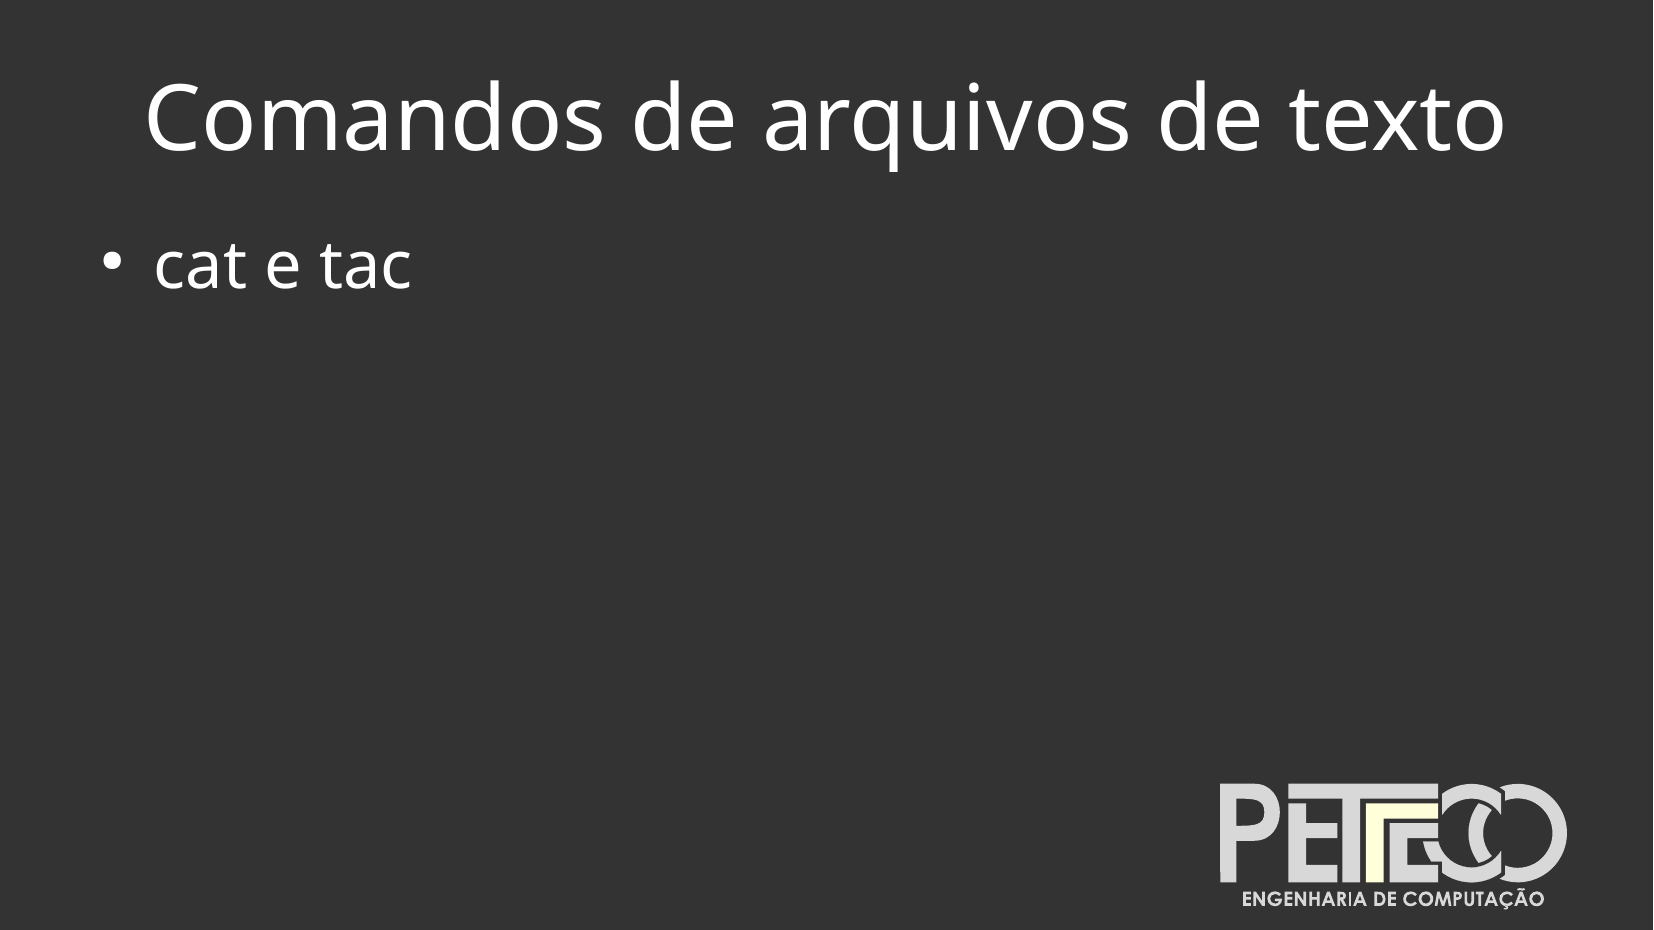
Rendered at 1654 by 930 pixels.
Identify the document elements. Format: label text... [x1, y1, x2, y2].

title Comandos de arquivos de texto [82, 37, 1571, 193]
list cat e tac [82, 217, 1571, 757]
